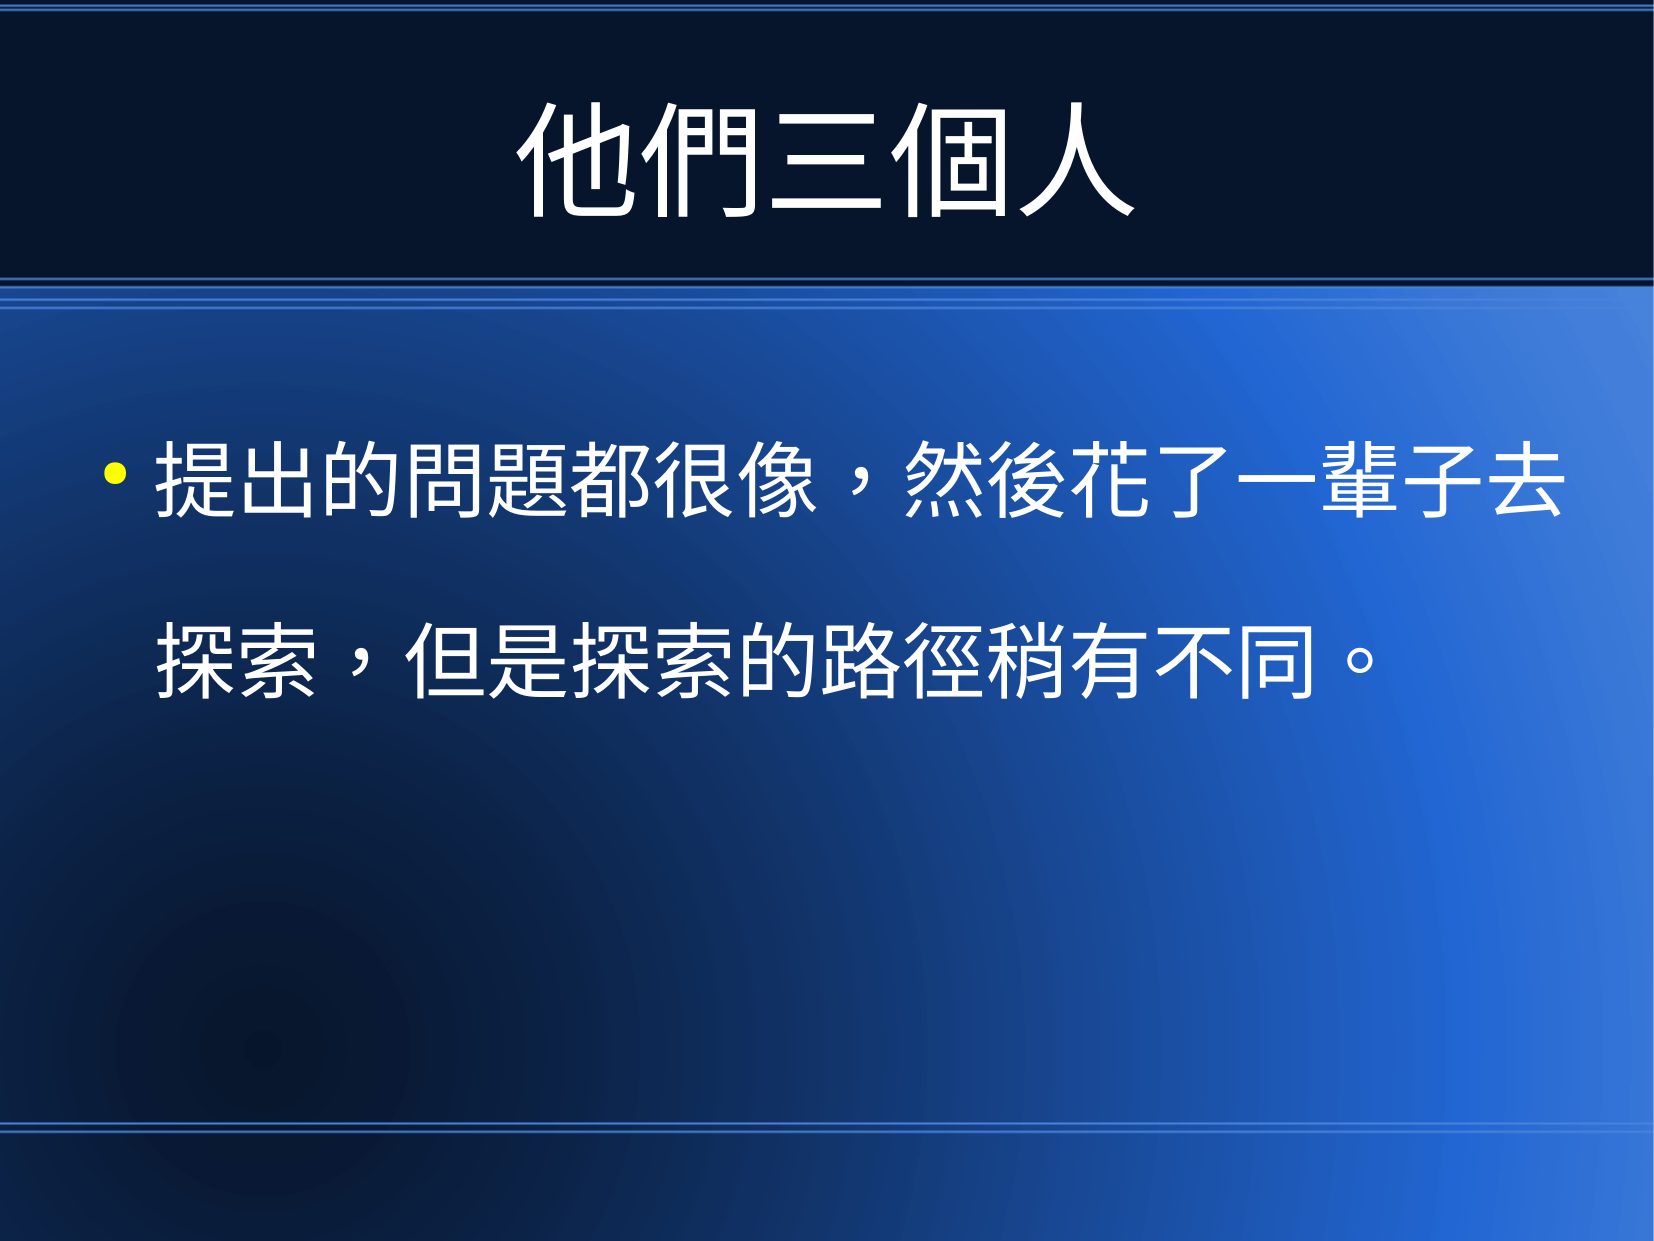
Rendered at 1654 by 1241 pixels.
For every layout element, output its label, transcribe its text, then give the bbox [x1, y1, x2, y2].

picture [0, 0, 1654, 1241]
list 提出的問題都很像，然後花了一輩子去探索，但是探索的路徑稍有不同。 [82, 355, 1571, 1241]
title 他們三個人 [82, 49, 1571, 257]
